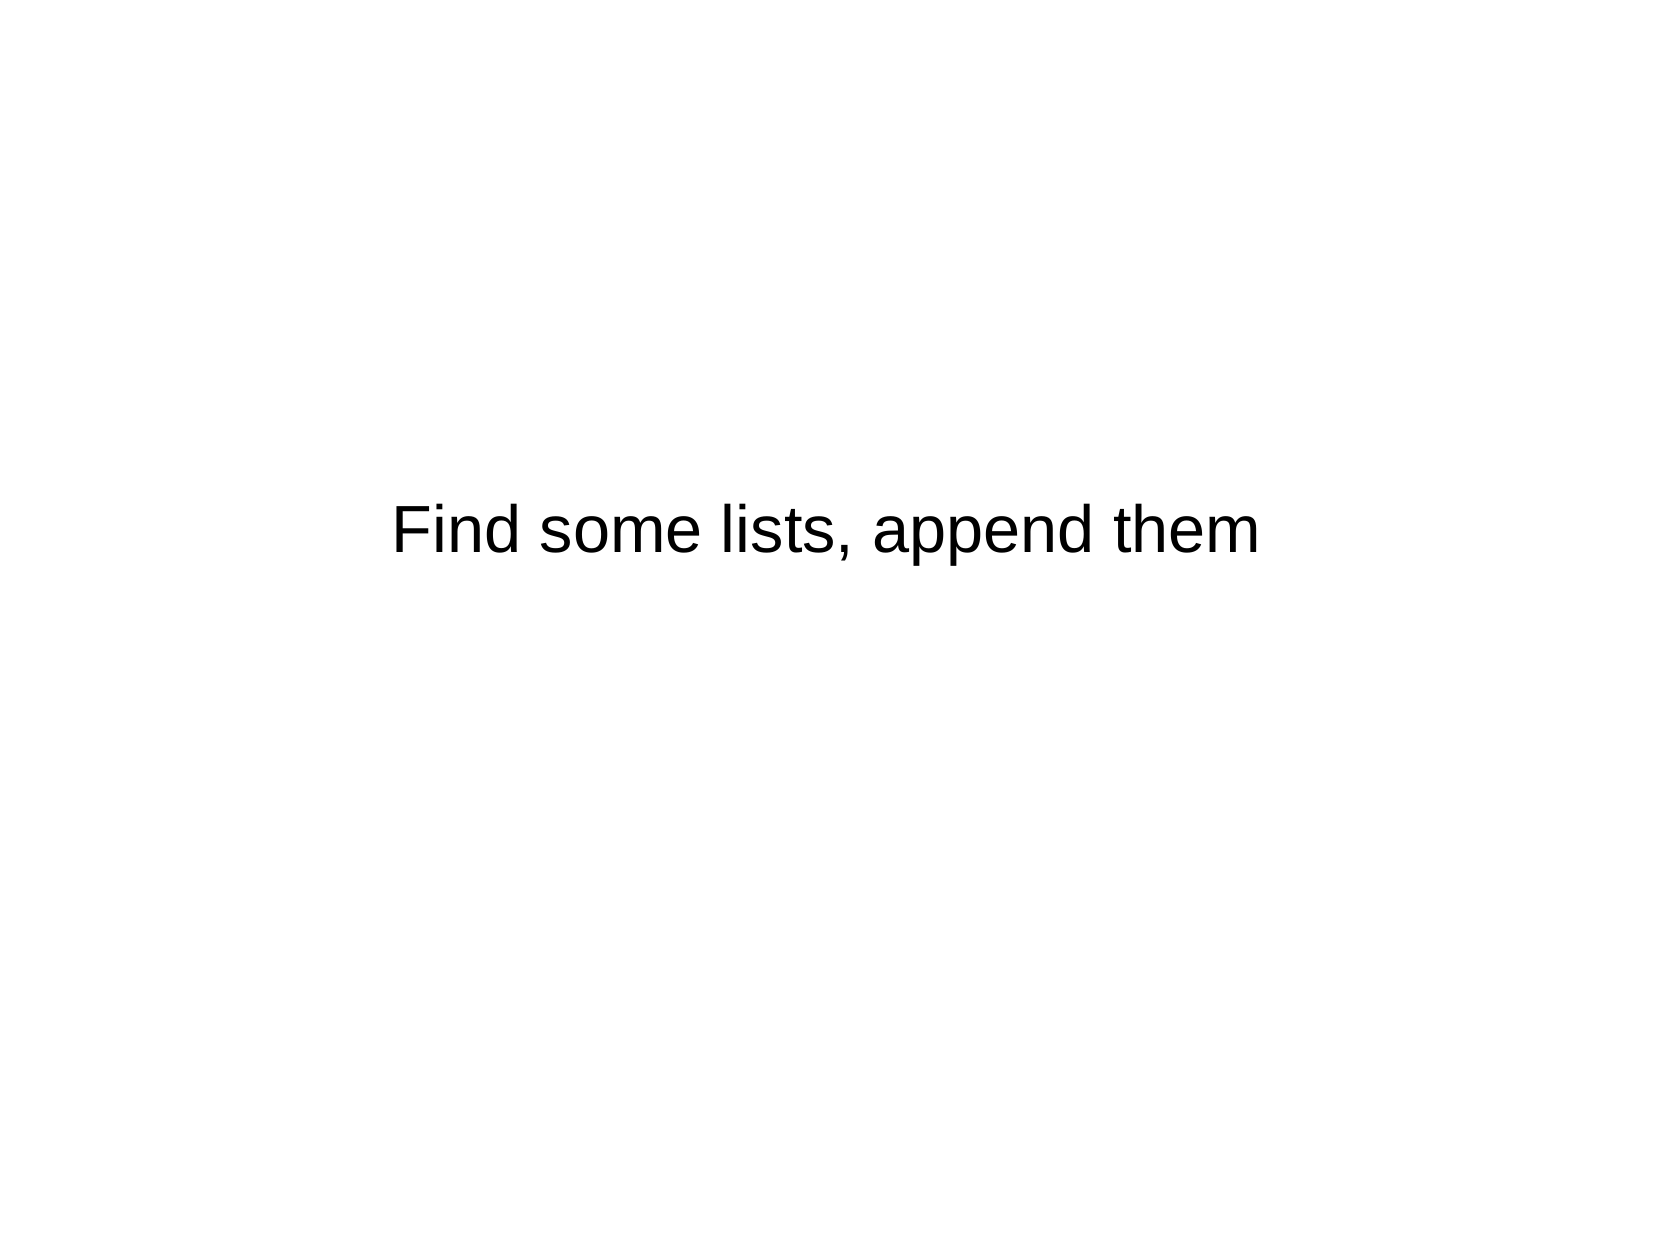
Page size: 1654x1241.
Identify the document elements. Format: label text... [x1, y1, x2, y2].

subtitle Find some lists, append them [82, 49, 1571, 1010]
